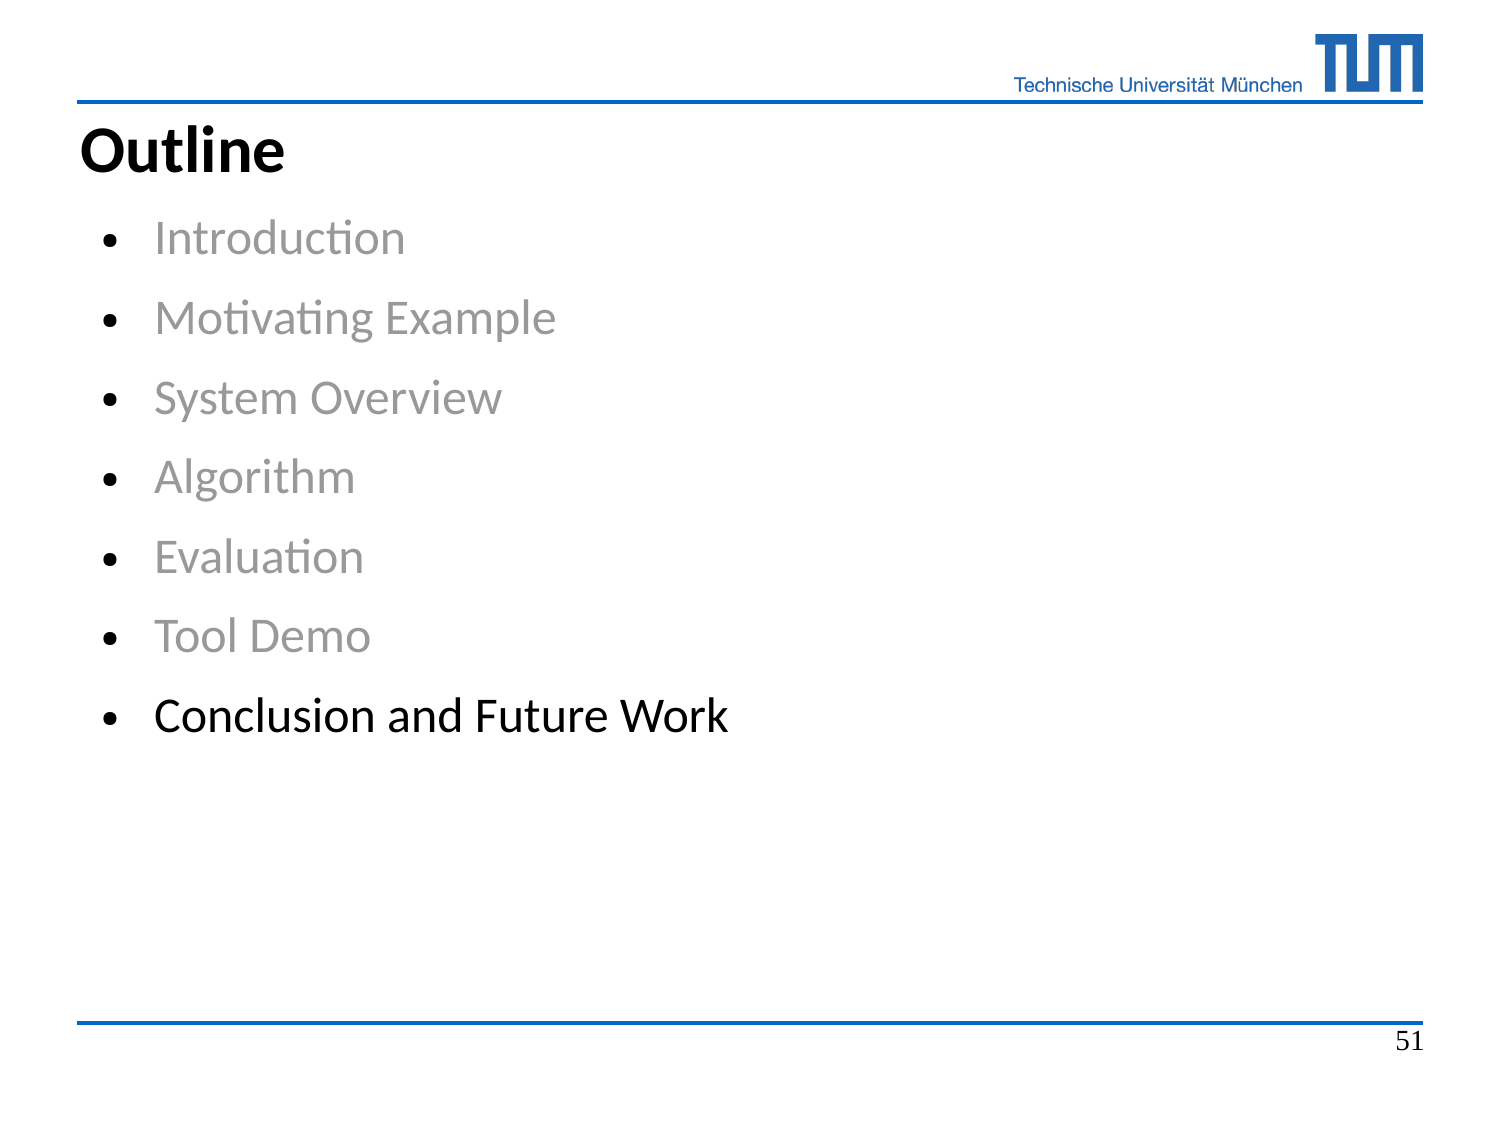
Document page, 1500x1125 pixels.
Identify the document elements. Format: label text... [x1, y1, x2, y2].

title Outline [80, 112, 1419, 200]
picture [1014, 34, 1423, 92]
list Introduction Motivating Example System Overview Algorithm Evaluation Tool Demo Conclusion and Future Work [83, 217, 1420, 871]
